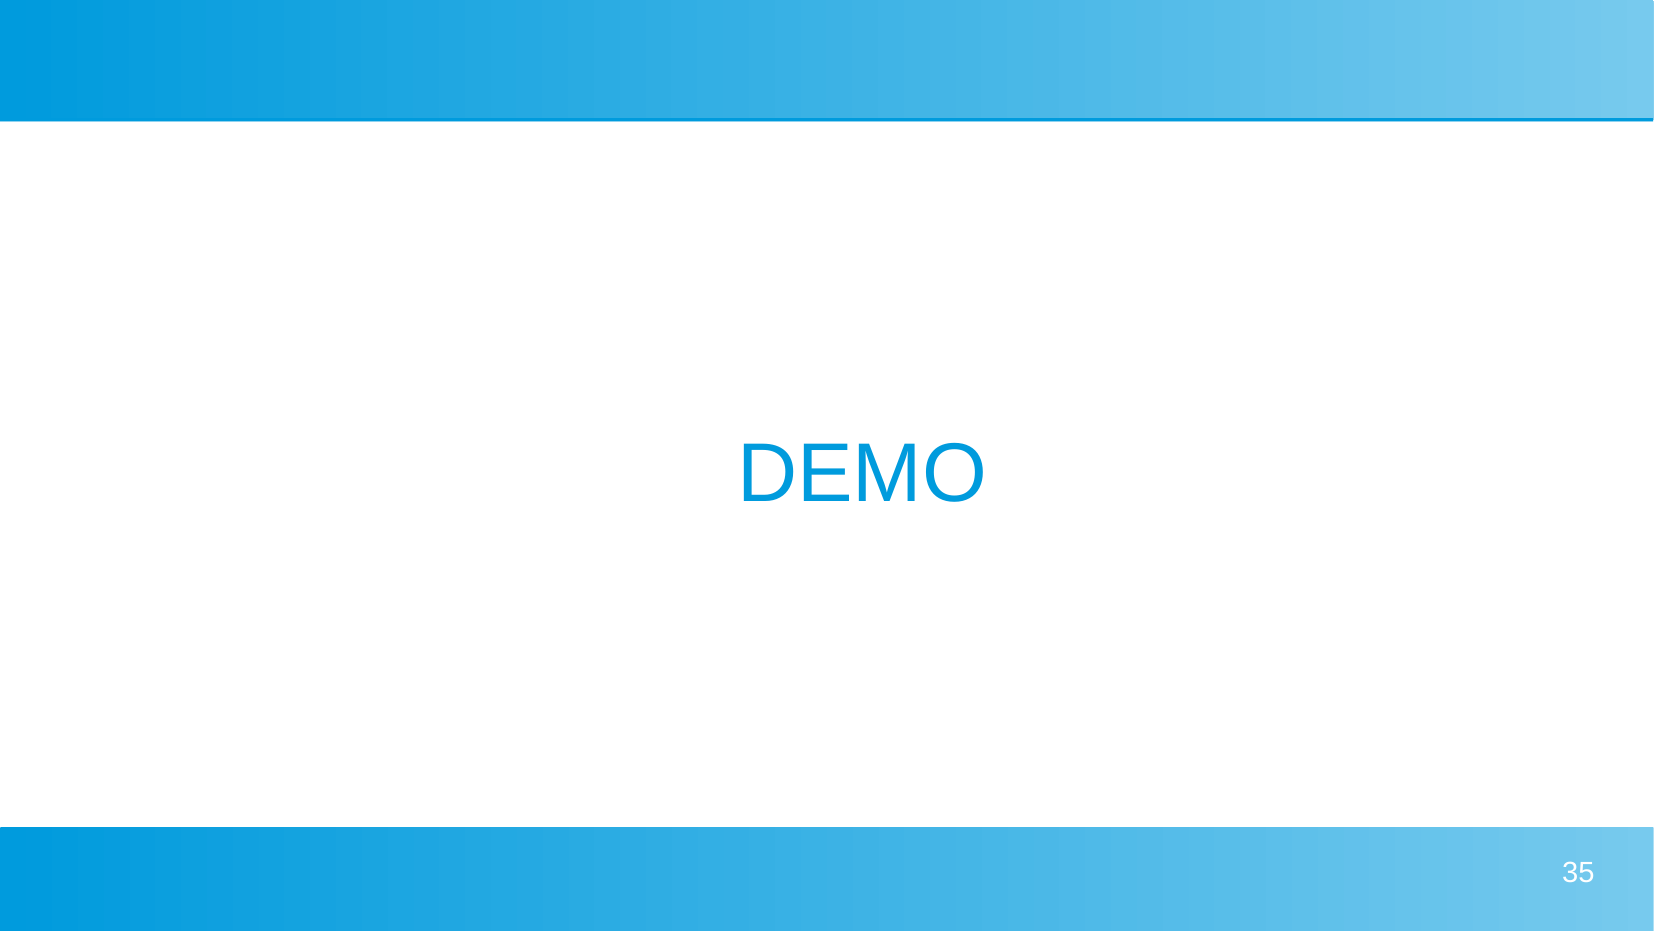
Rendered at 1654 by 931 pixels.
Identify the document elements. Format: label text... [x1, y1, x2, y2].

list DEMO [59, 177, 1595, 768]
